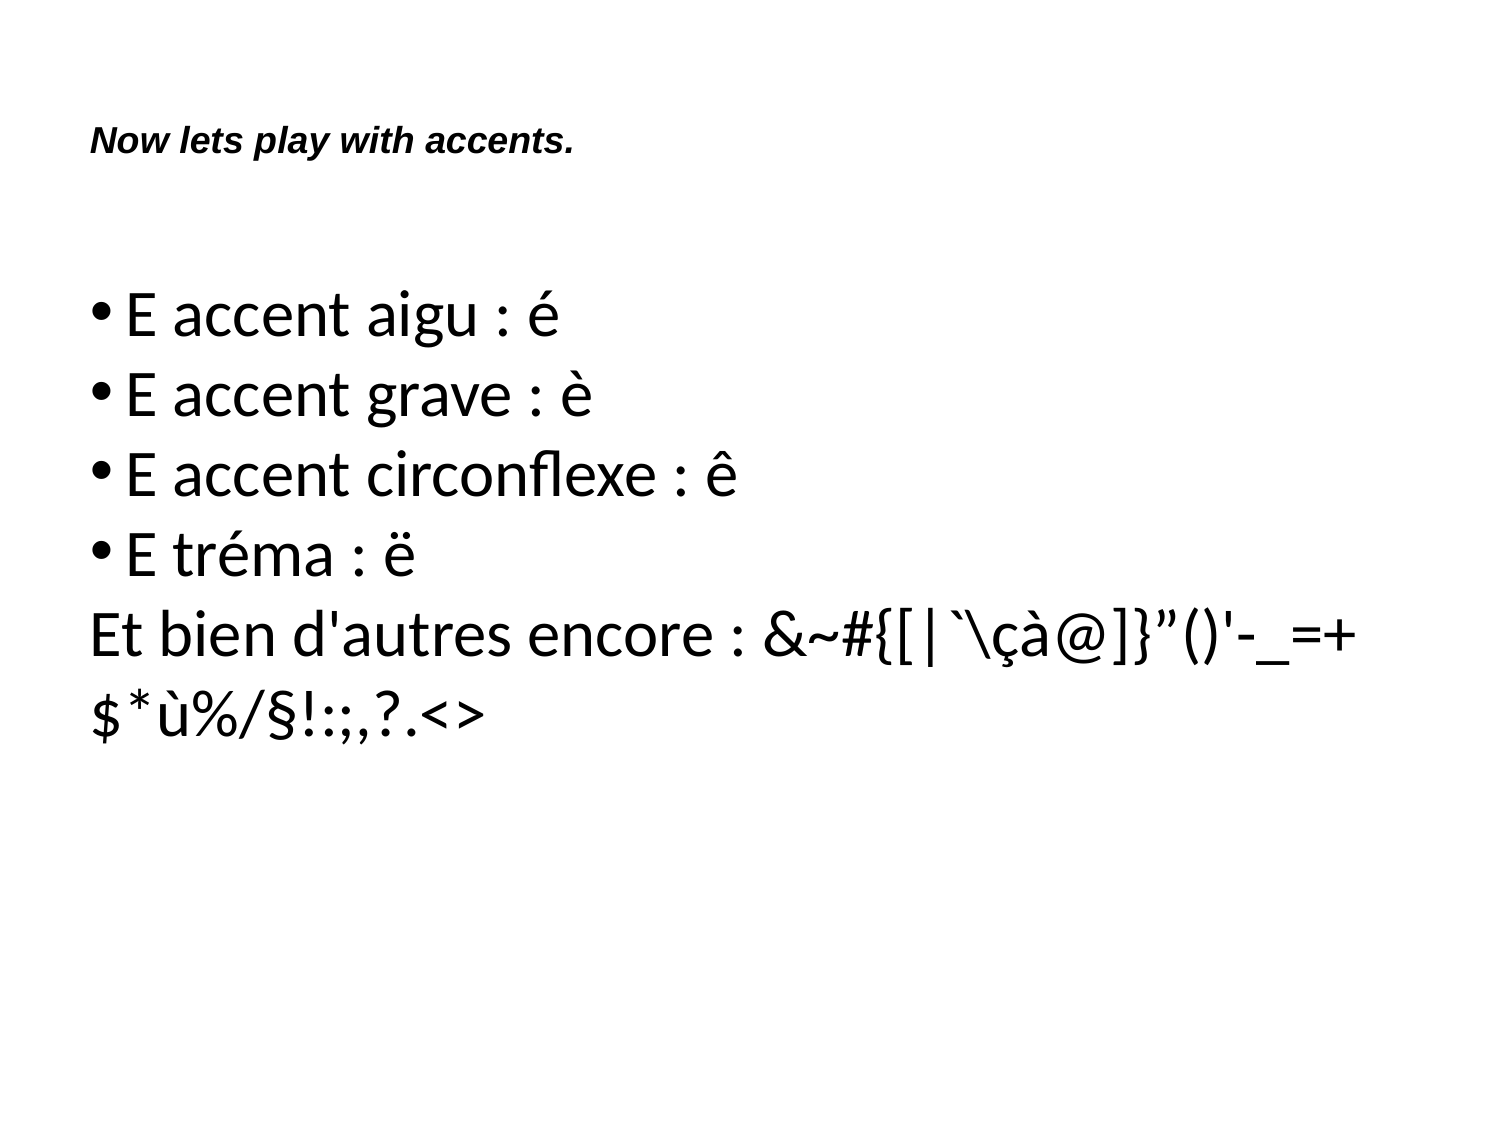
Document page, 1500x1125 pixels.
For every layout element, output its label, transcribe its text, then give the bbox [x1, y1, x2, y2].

text_box Now lets play with accents. [75, 45, 1425, 233]
text_box E accent aigu : é E accent grave : è E accent circonflexe : ê E tréma : ë Et bien d'autres encore : &~#{[|`\çà@]}”()'-_=+$*ù%/§!:;,?.<> [75, 262, 1425, 1005]
